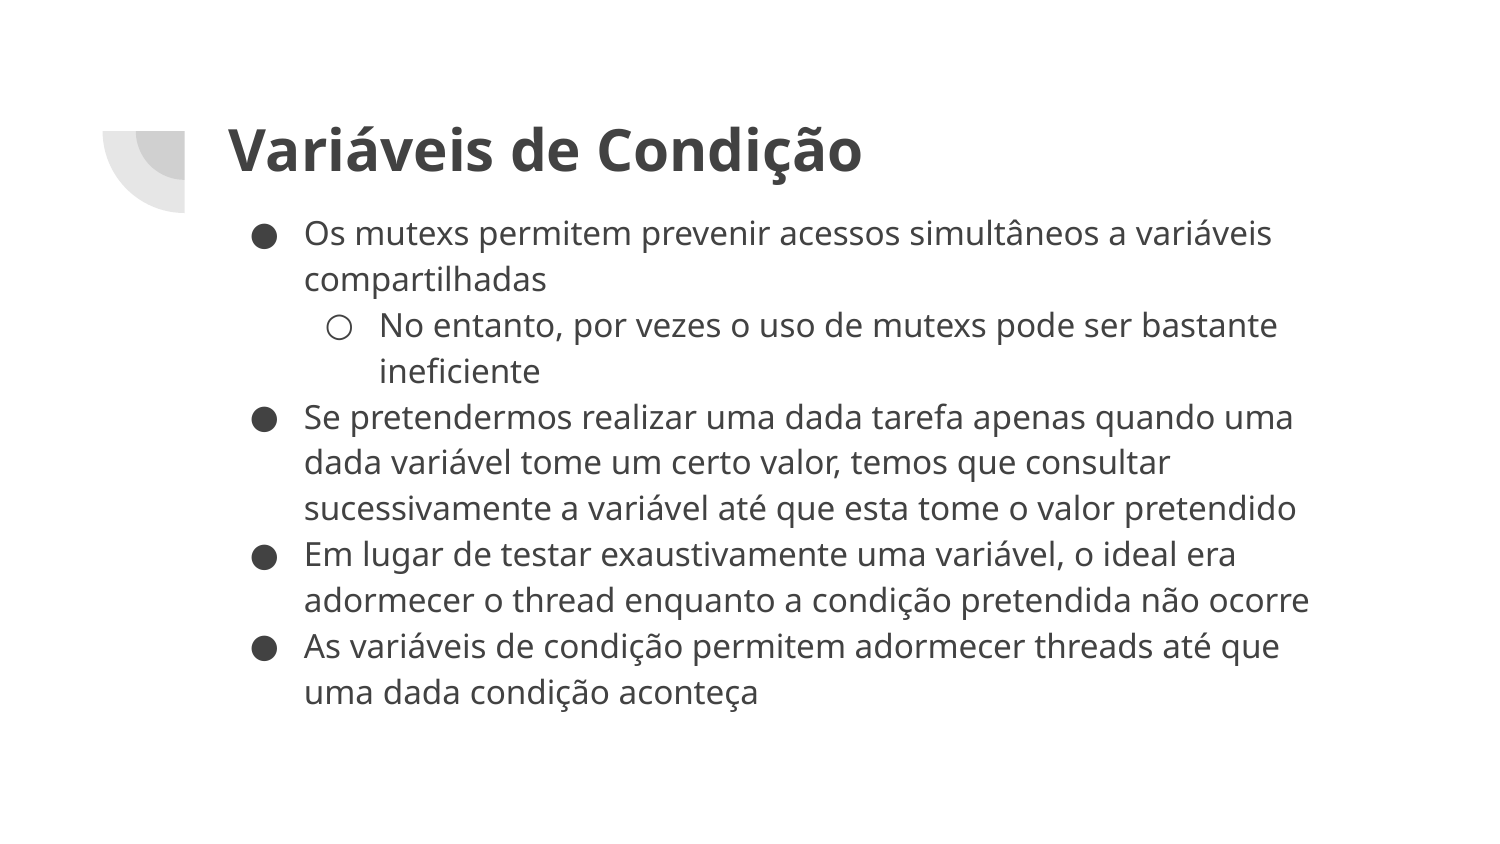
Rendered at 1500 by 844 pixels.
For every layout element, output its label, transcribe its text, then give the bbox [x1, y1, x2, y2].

title Variáveis de Condição [213, 98, 1368, 191]
list Os mutexs permitem prevenir acessos simultâneos a variáveis compartilhadas No entanto, por vezes o uso de mutexs pode ser bastante ineficiente Se pretendermos realizar uma dada tarefa apenas quando uma dada variável tome um certo valor, temos que consultar sucessivamente a variável até que esta tome o valor pretendido Em lugar de testar exaustivamente uma variável, o ideal era adormecer o thread enquanto a condição pretendida não ocorre As variáveis de condição permitem adormecer threads até que uma dada condição aconteça [213, 191, 1368, 673]
